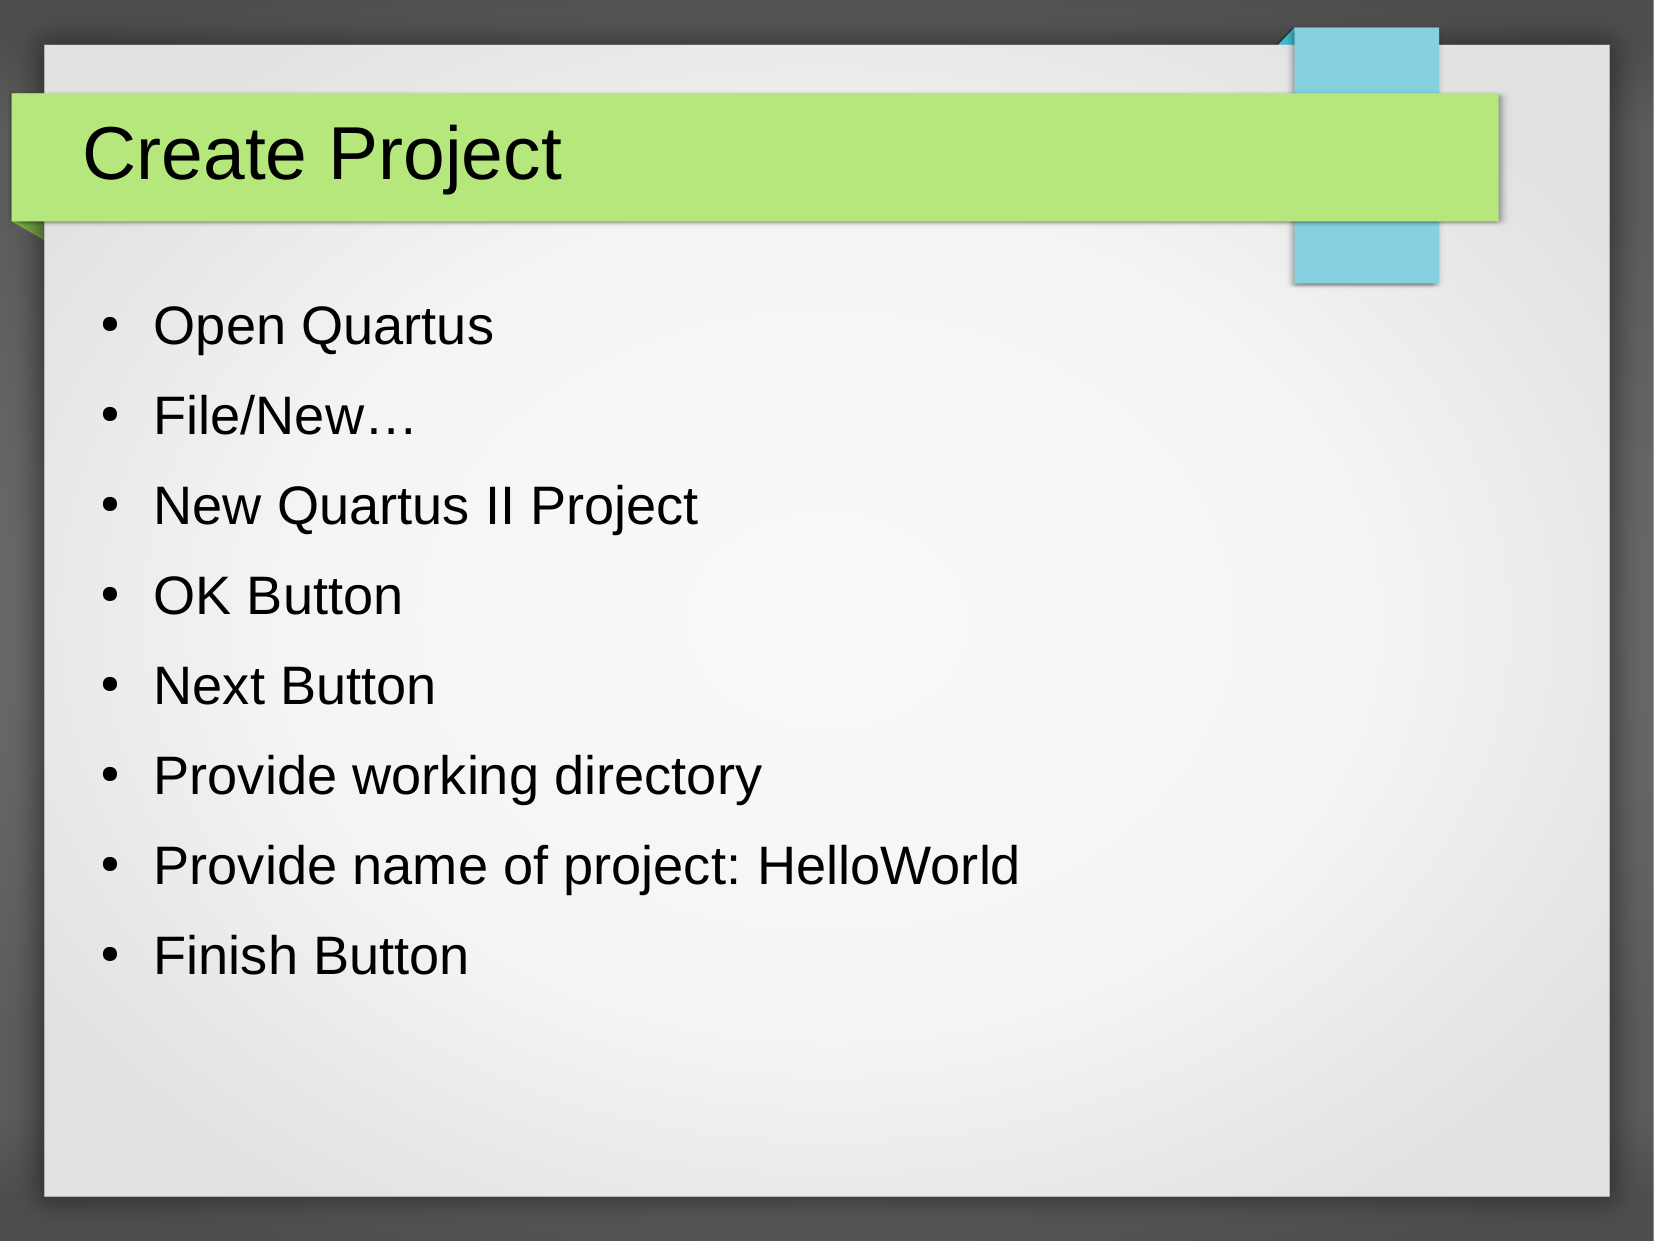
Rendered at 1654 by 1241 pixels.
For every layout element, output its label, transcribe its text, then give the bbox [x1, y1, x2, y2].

list Open Quartus File/New… New Quartus II Project OK Button Next Button Provide working directory Provide name of project: HelloWorld Finish Button [82, 295, 1571, 1015]
picture [0, 0, 1654, 1241]
title Create Project [82, 94, 1264, 213]
